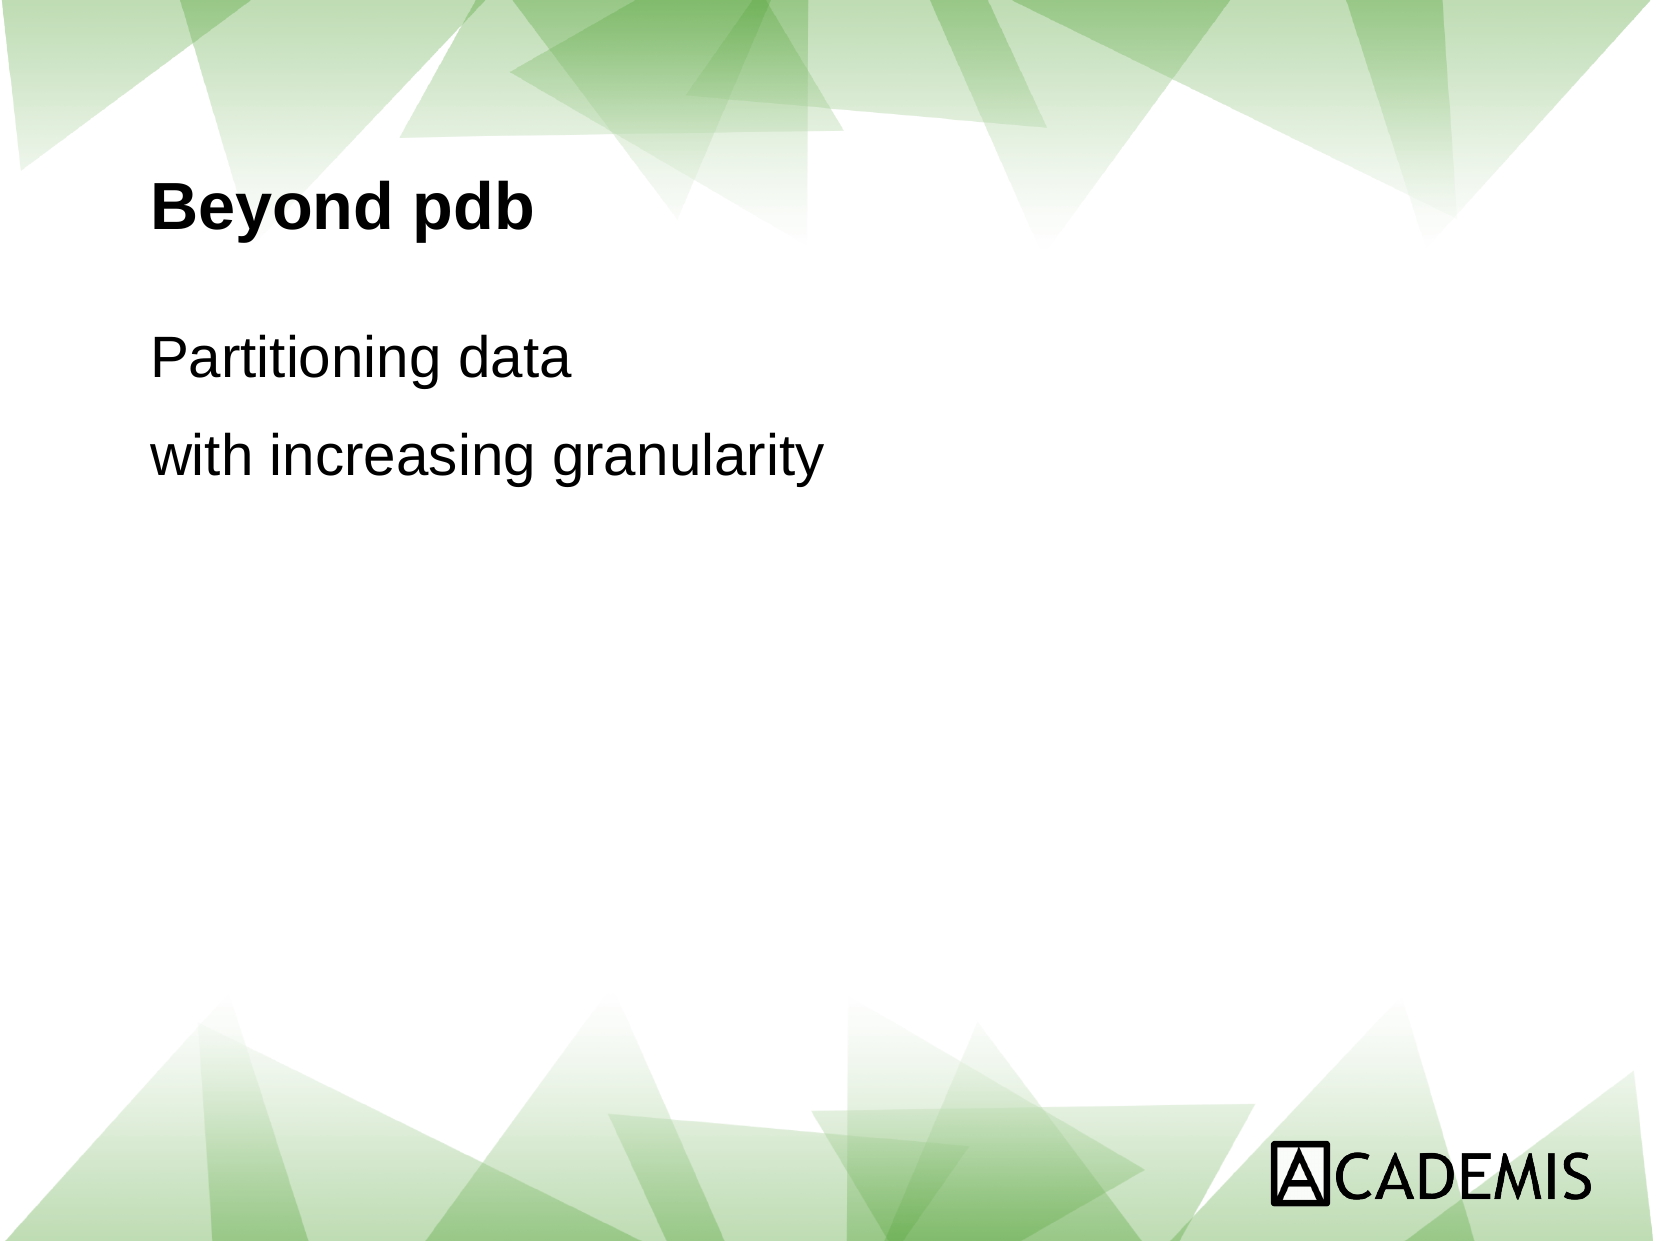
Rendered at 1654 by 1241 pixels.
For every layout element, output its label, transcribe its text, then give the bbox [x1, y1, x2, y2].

picture [2, 985, 1653, 1241]
title Partitioning data with increasing granularity [150, 308, 1639, 635]
picture [0, 0, 1654, 256]
text_box Beyond pdb [150, 150, 1085, 225]
